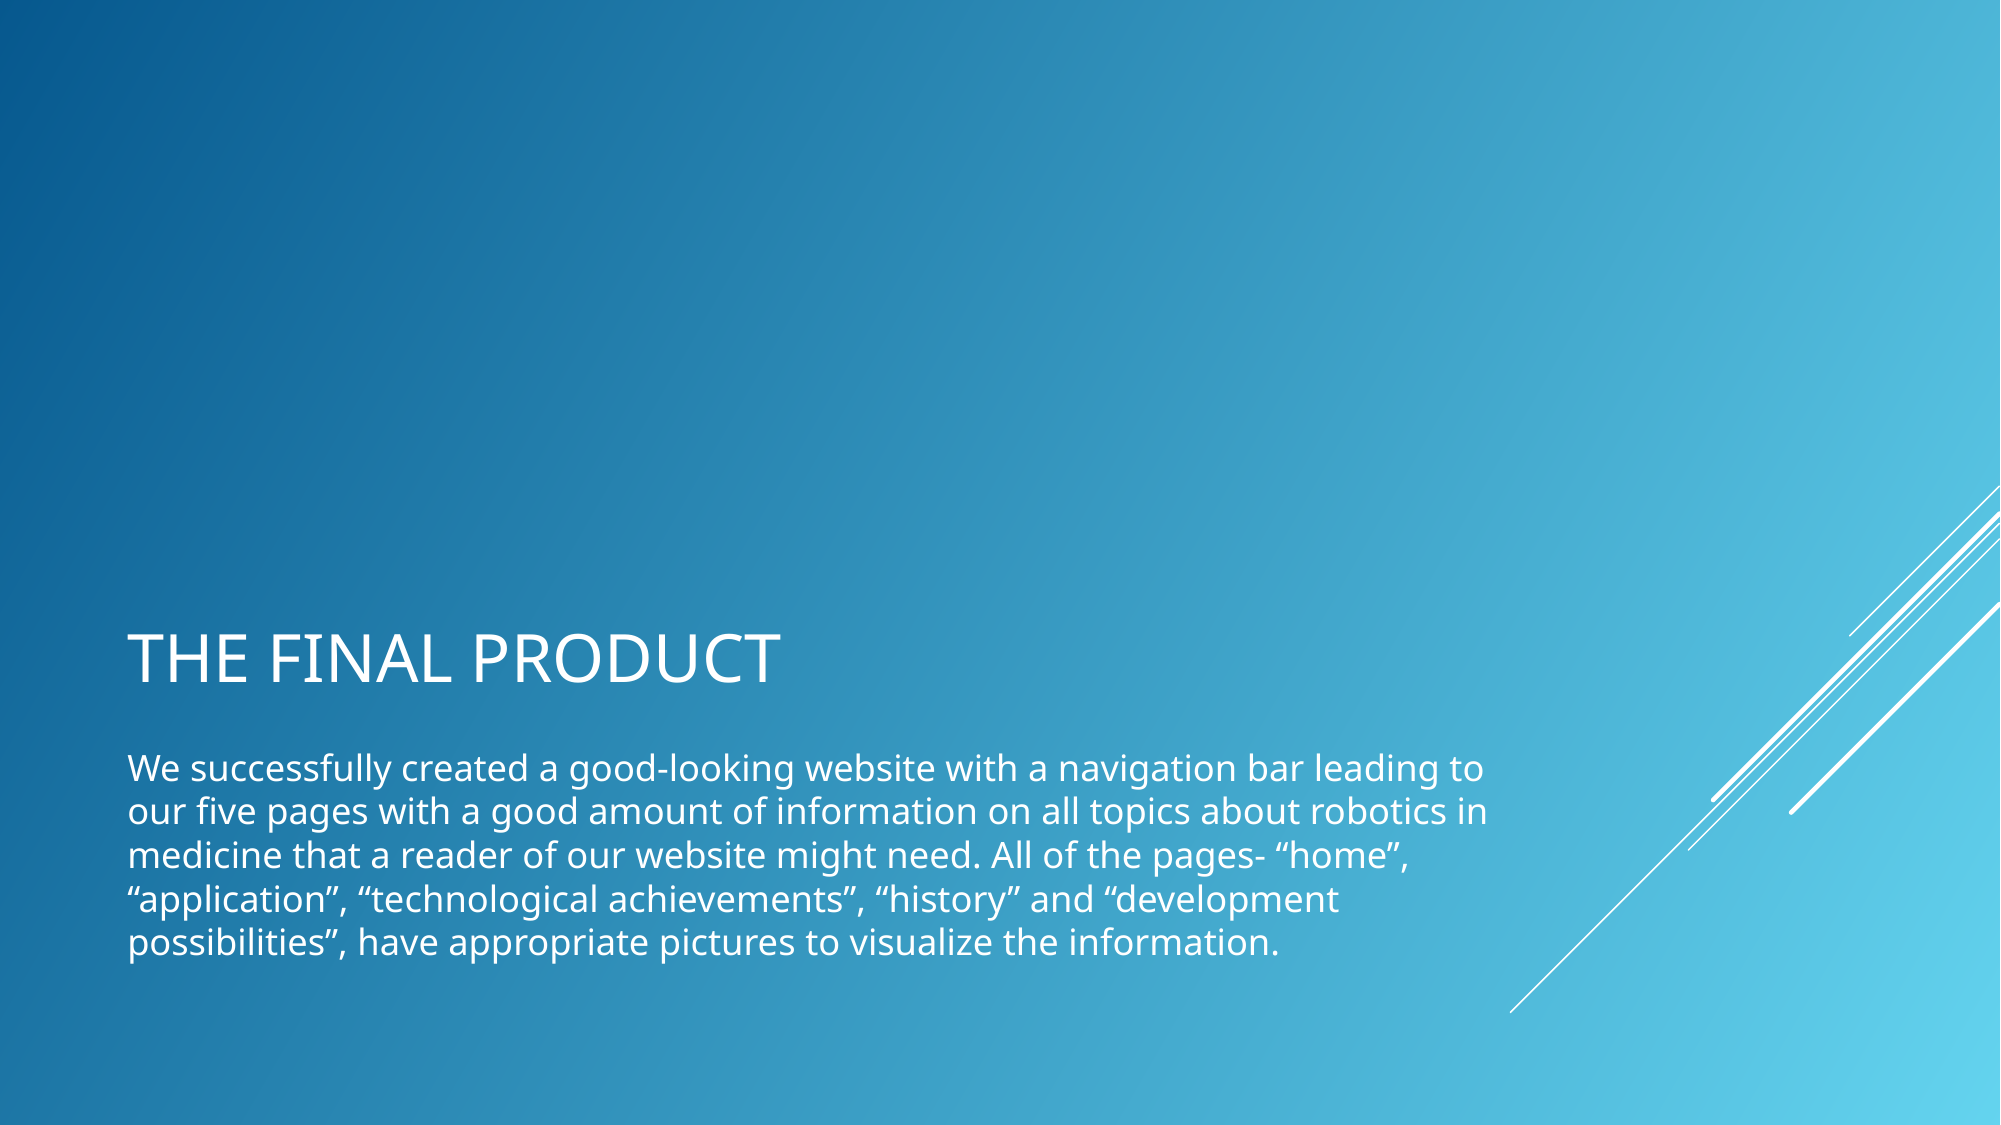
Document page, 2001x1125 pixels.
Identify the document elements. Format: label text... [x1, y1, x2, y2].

title The final product [112, 31, 1849, 131]
list We successfully created a good-looking website with a navigation bar leading to our five pages with a good amount of information on all topics about robotics in medicine that a reader of our website might need. All of the pages- “home”, “application”, “technological achievements”, “history” and “development possibilities”, have appropriate pictures to visualize the information. [112, 176, 1849, 984]
